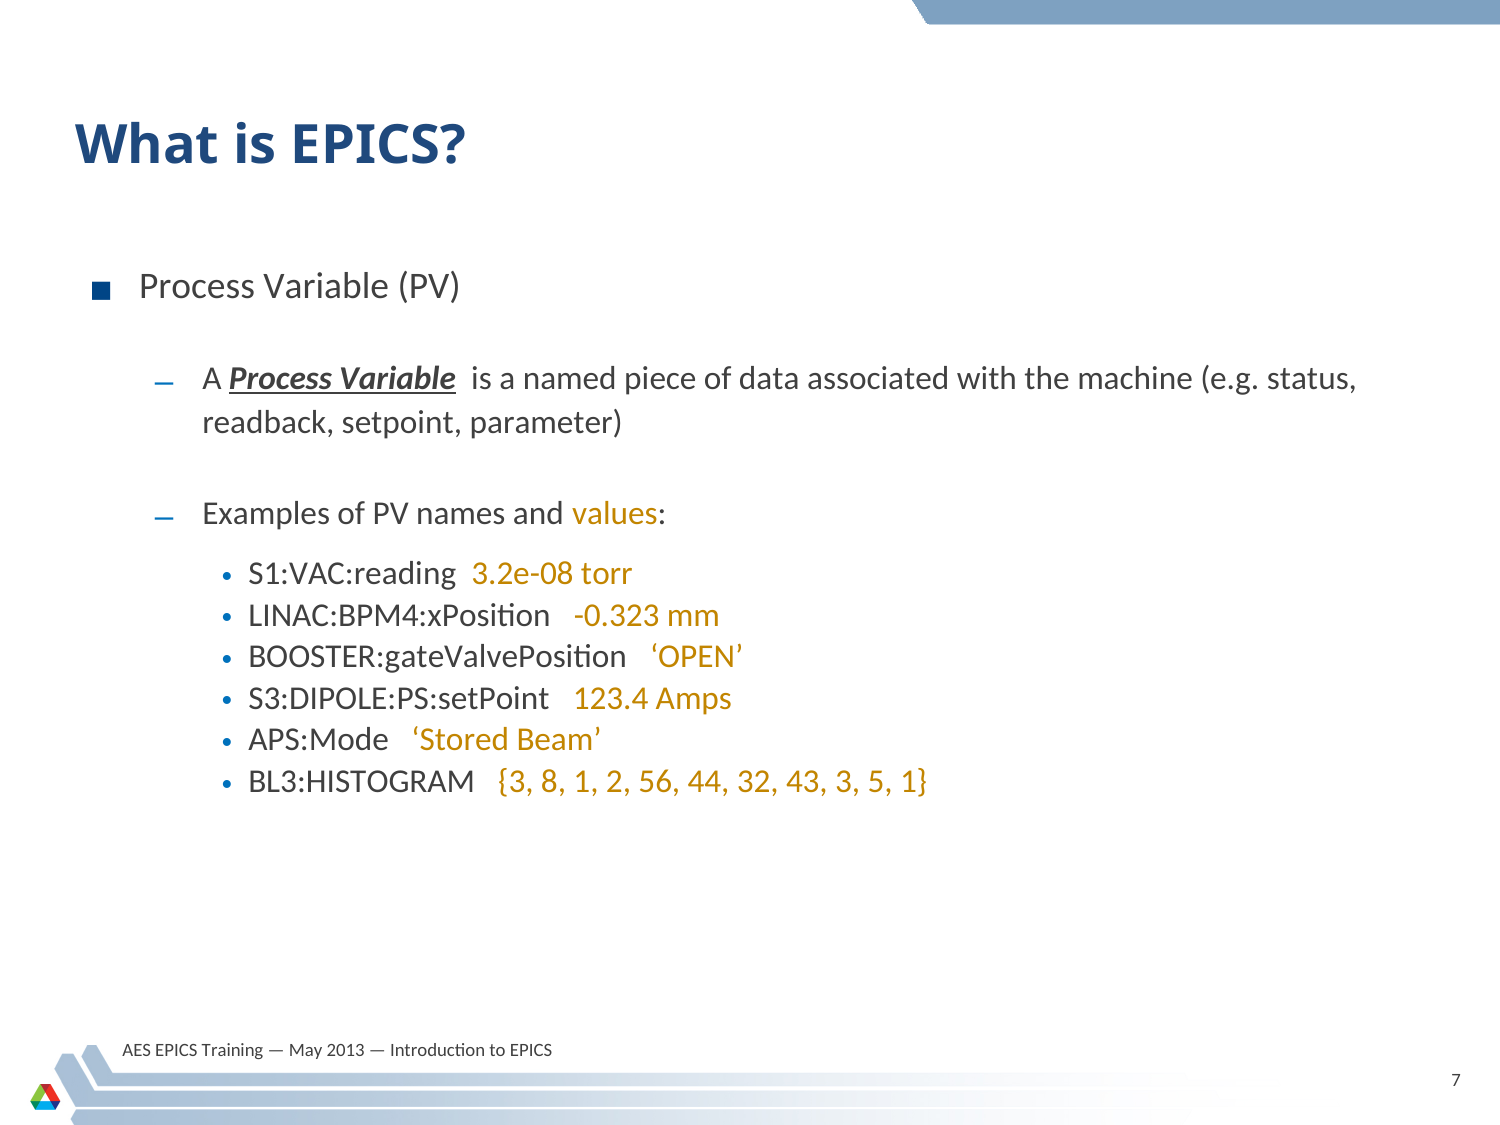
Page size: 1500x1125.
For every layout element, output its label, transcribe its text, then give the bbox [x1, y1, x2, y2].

picture [0, 0, 1500, 26]
title What is EPICS? [75, 111, 1426, 175]
list Process Variable (PV) A Process Variable is a named piece of data associated with the machine (e.g. status, readback, setpoint, parameter)‏ Examples of PV names and values: S1:VAC:reading 3.2e-08 torr LINAC:BPM4:xPosition -0.323 mm BOOSTER:gateValvePosition ‘OPEN’ S3:DIPOLE:PS:setPoint 123.4 Amps APS:Mode ‘Stored Beam’ BL3:HISTOGRAM {3, 8, 1, 2, 56, 44, 32, 43, 3, 5, 1} [75, 262, 1426, 1006]
picture [0, 1037, 1500, 1125]
